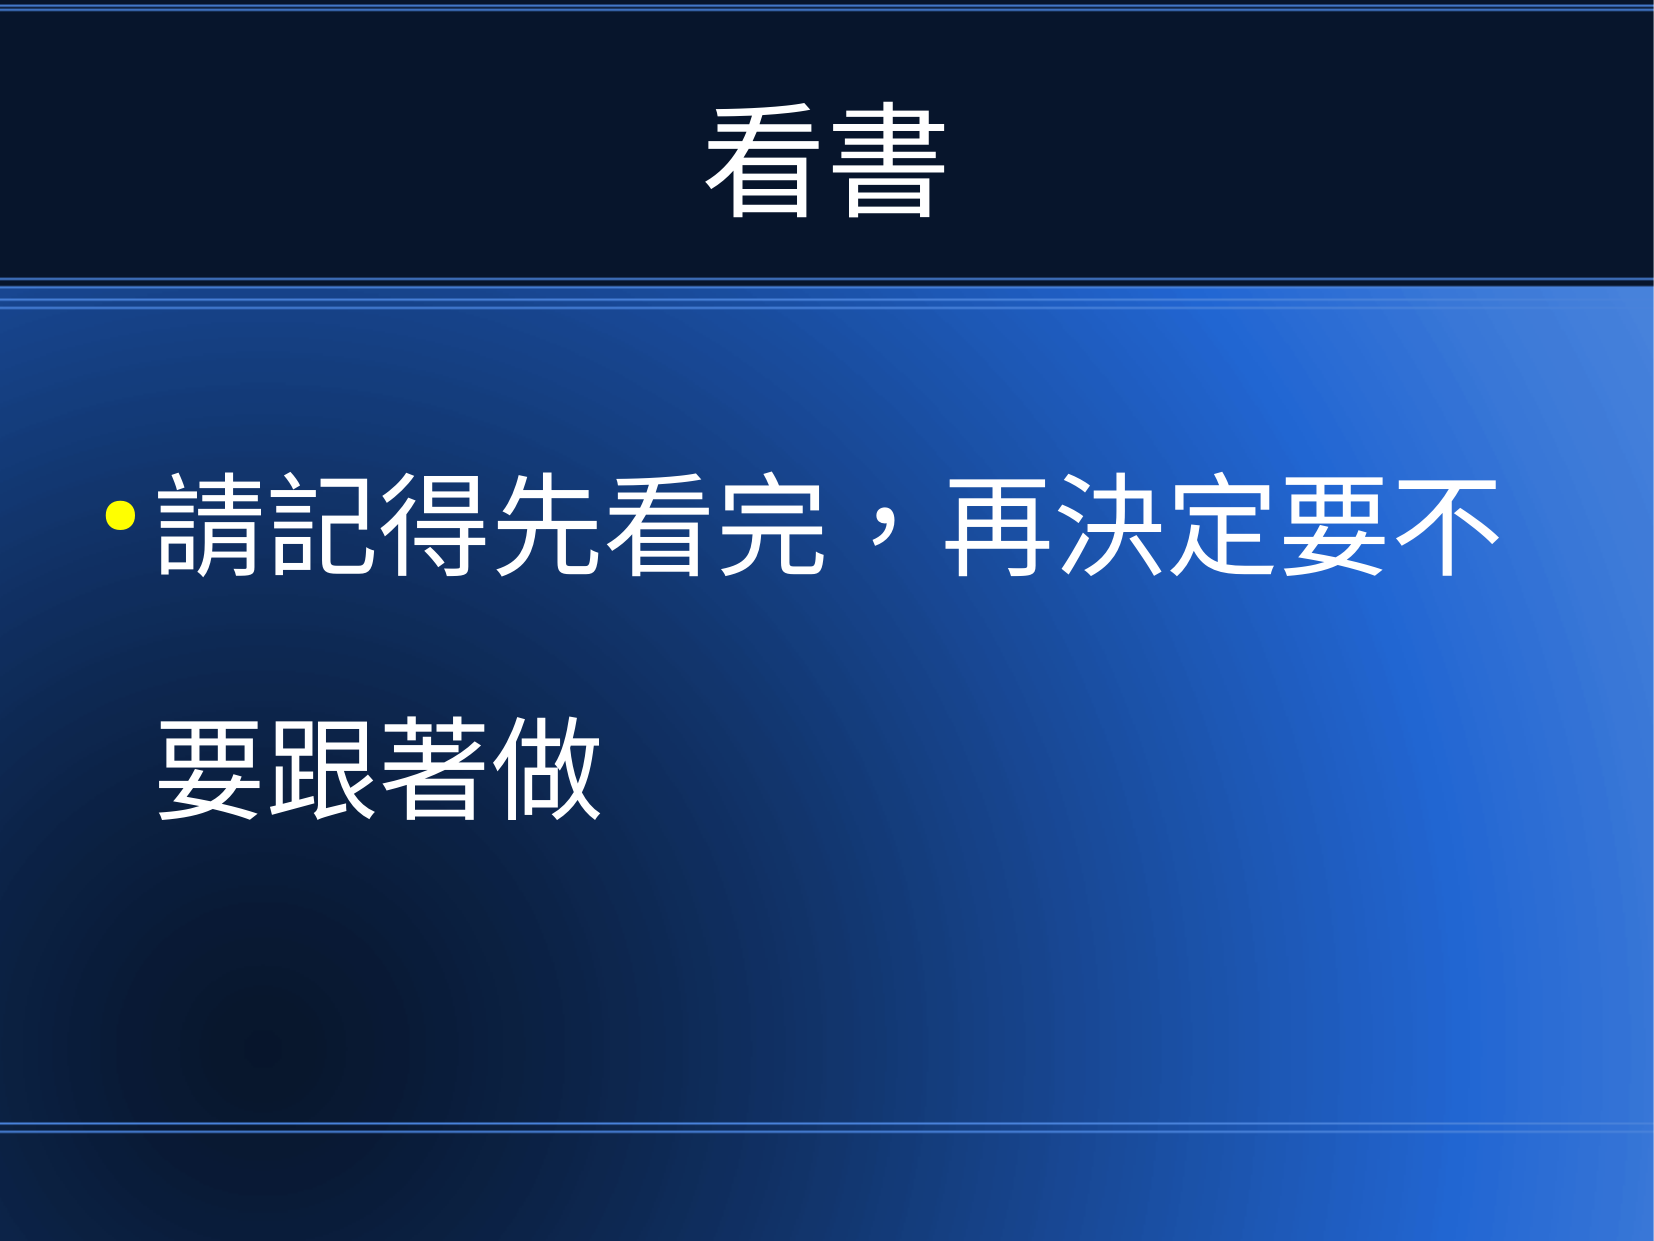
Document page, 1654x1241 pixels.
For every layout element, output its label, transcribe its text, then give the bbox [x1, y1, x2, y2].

list 請記得先看完，再決定要不要跟著做 [82, 355, 1571, 1241]
picture [0, 0, 1654, 1241]
title 看書 [82, 49, 1571, 257]
